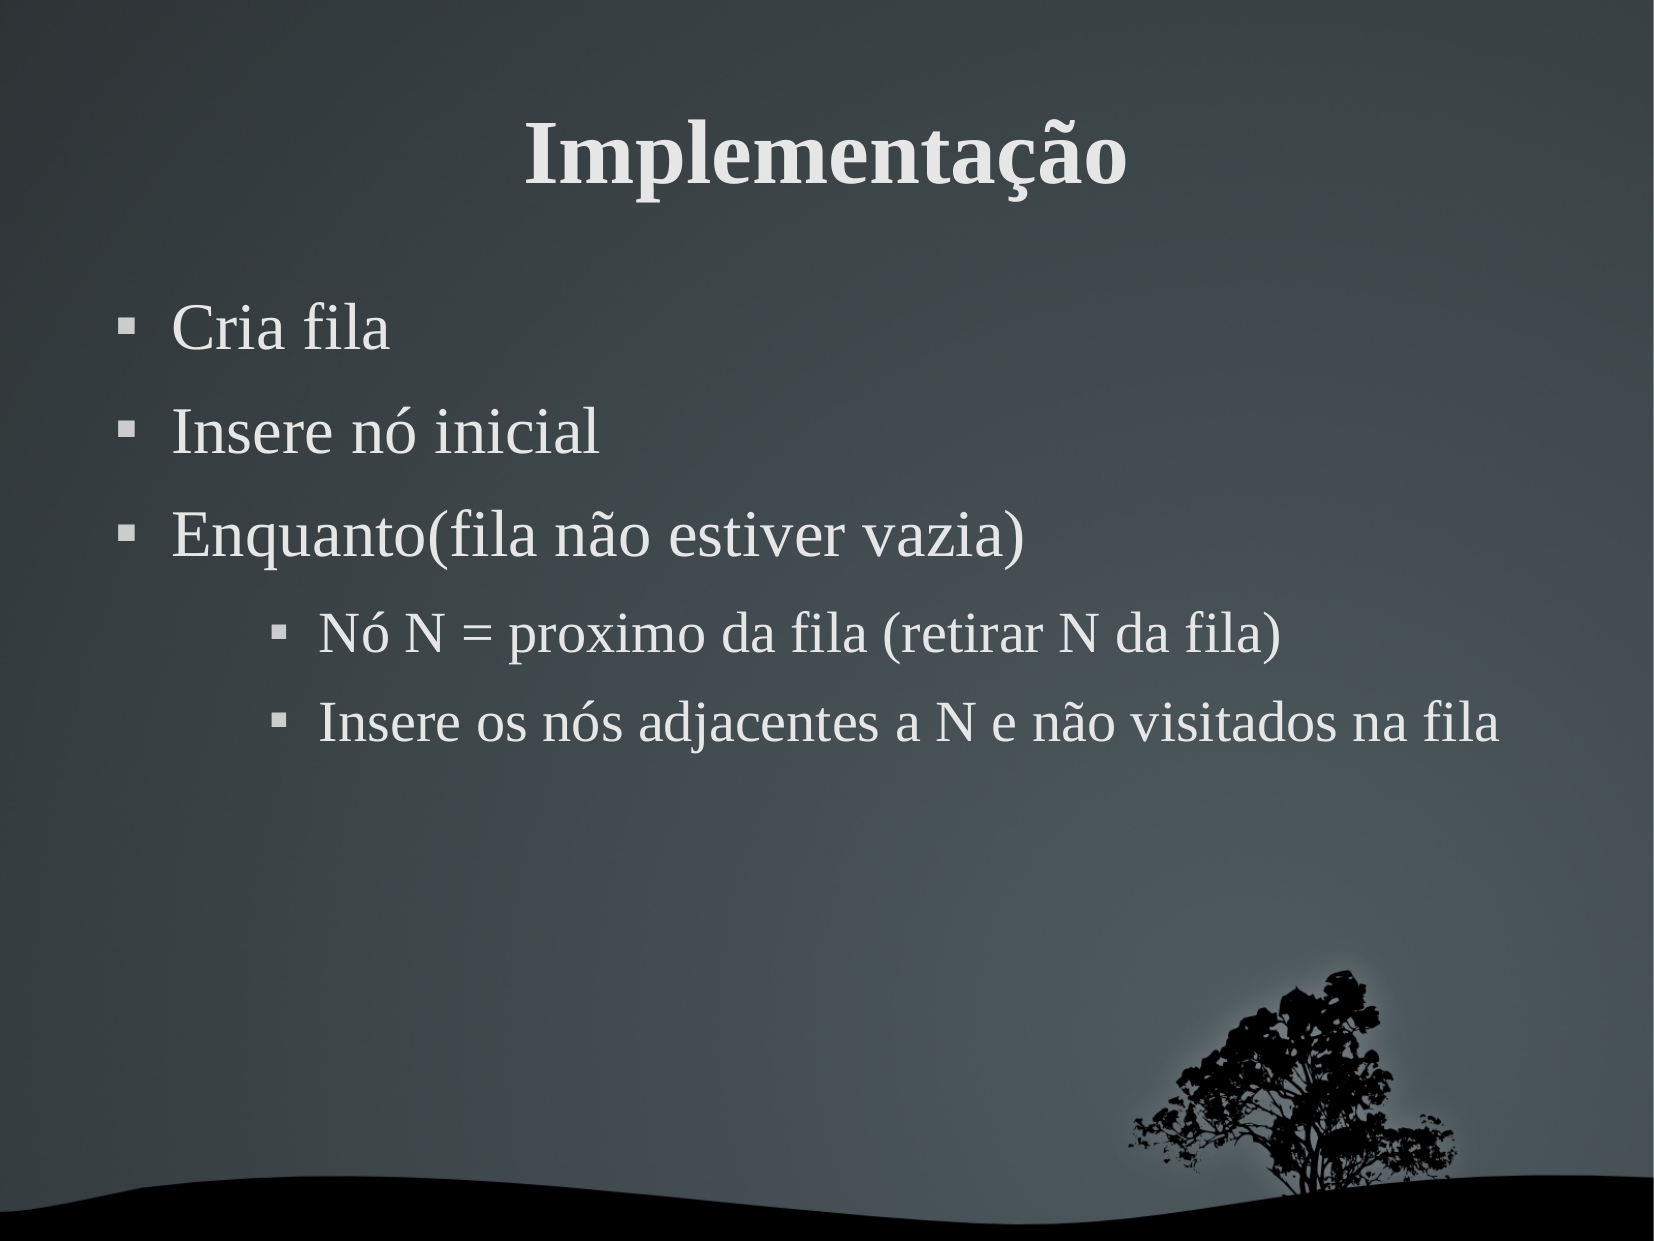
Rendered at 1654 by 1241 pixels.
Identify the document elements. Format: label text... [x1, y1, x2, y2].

list Cria fila Insere nó inicial Enquanto(fila não estiver vazia) Nó N = proximo da fila (retirar N da fila) Insere os nós adjacentes a N e não visitados na fila [82, 290, 1571, 1109]
picture [0, 0, 1654, 1241]
title Implementação [82, 49, 1571, 257]
